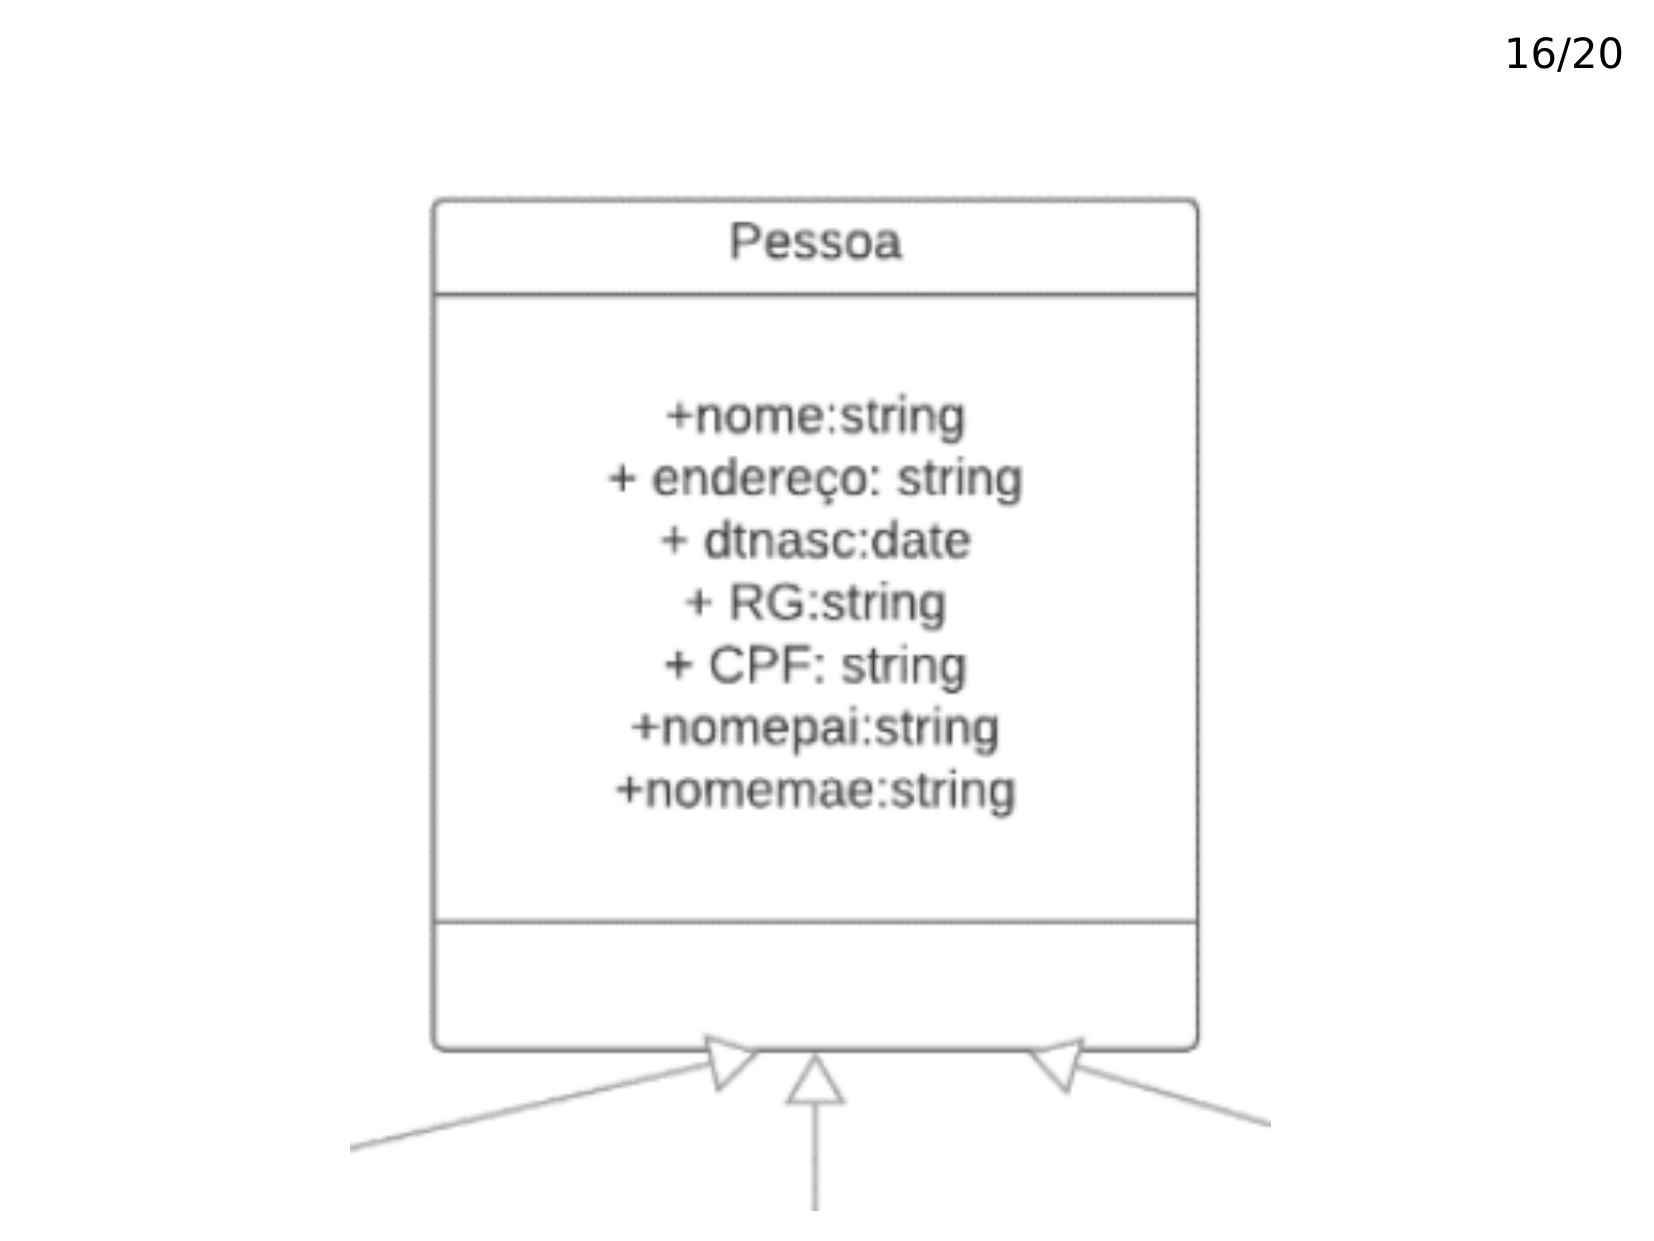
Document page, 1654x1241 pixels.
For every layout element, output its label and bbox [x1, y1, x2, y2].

picture [350, 175, 1271, 1211]
